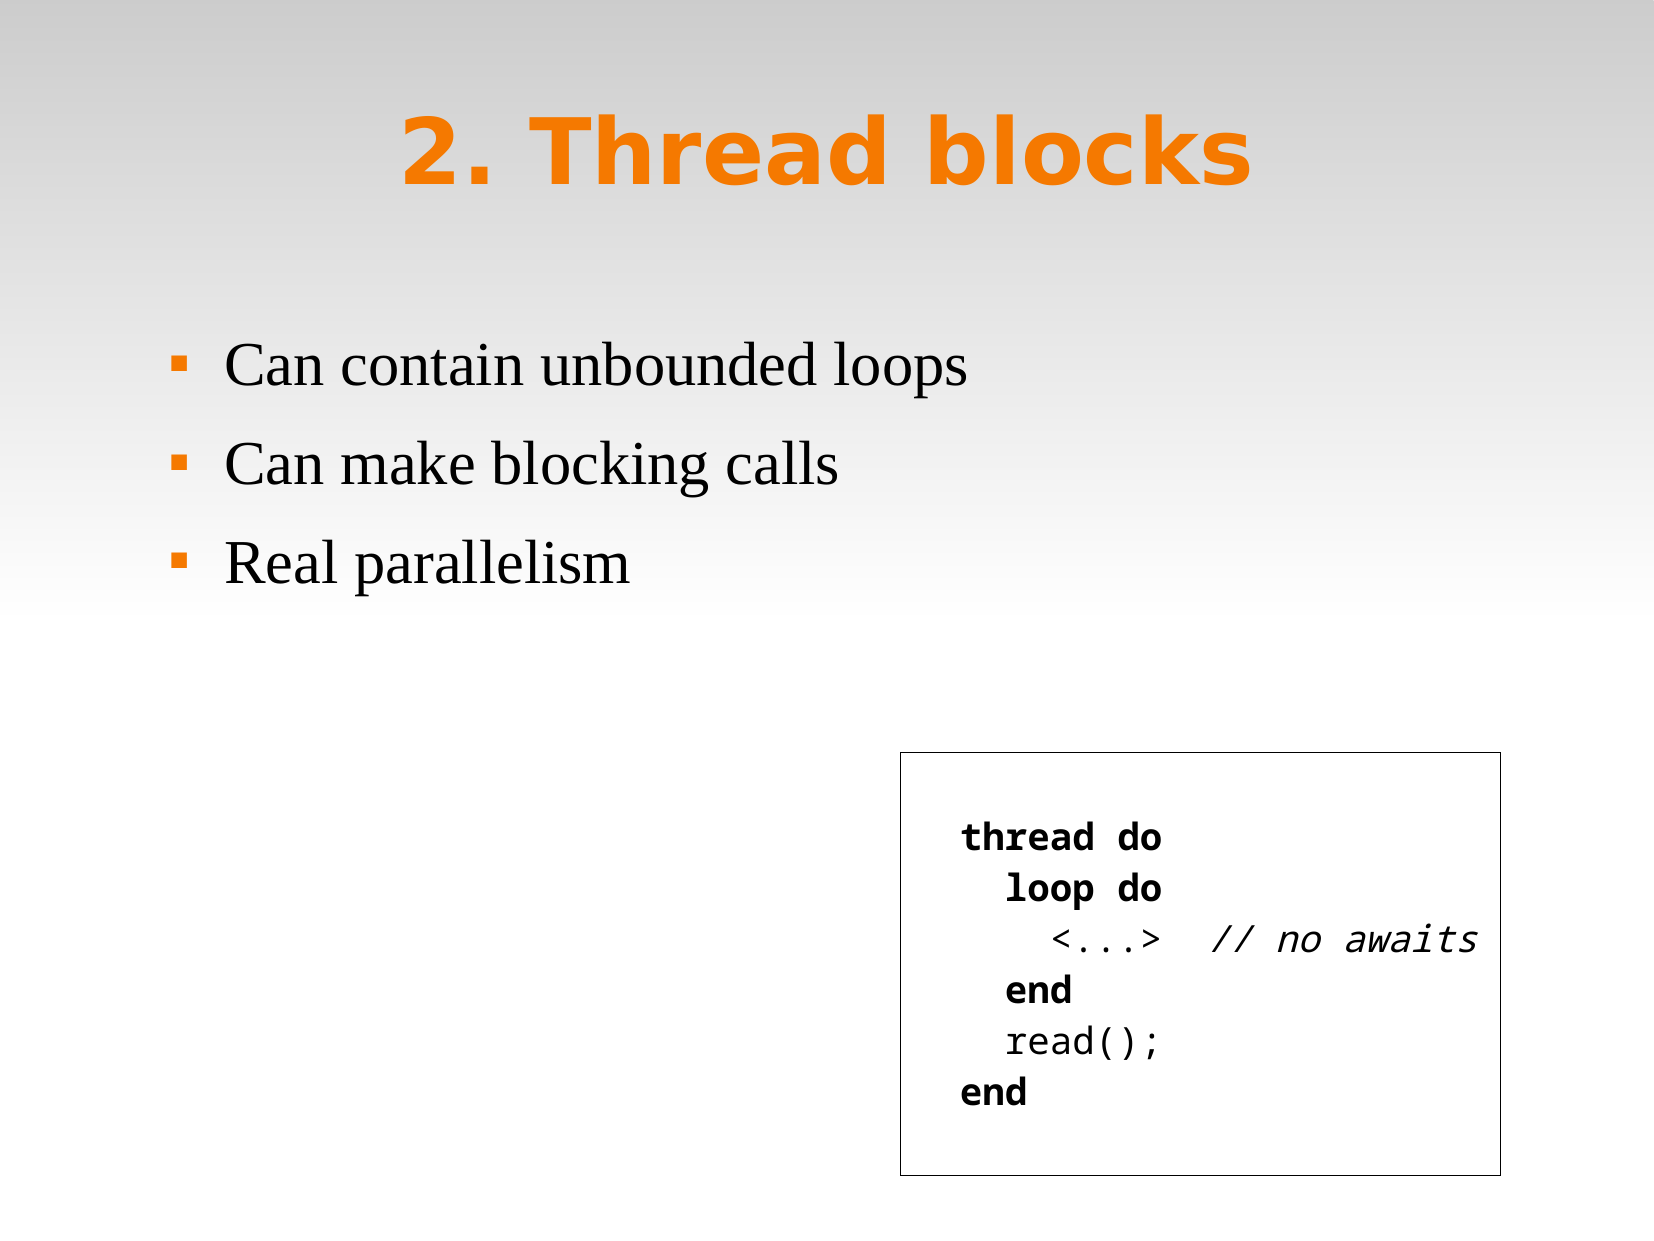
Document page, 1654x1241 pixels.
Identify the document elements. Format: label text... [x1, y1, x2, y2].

text_box thread do loop do <...> // no awaits end read(); end [900, 752, 1501, 1123]
title 2. Thread blocks [82, 49, 1571, 231]
list Can contain unbounded loops Can make blocking calls Real parallelism [82, 231, 1571, 1035]
